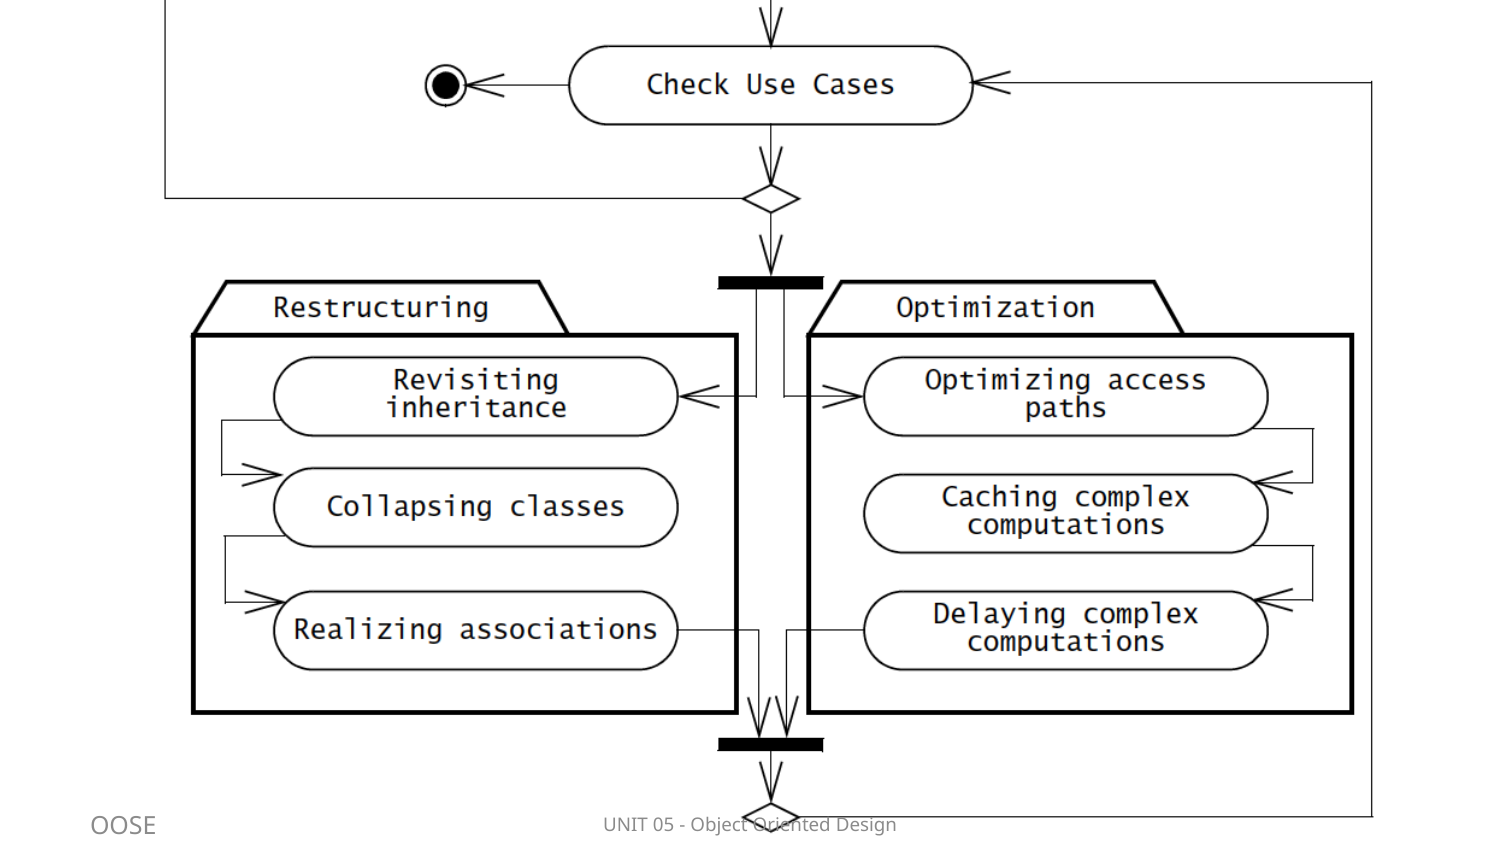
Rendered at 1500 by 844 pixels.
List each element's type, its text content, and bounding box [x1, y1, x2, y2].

slide_number OOSE [75, 801, 425, 844]
picture [114, 0, 1382, 844]
footer UNIT 05 - Object Oriented Design [512, 801, 988, 844]
slide_number [1074, 801, 1425, 844]
